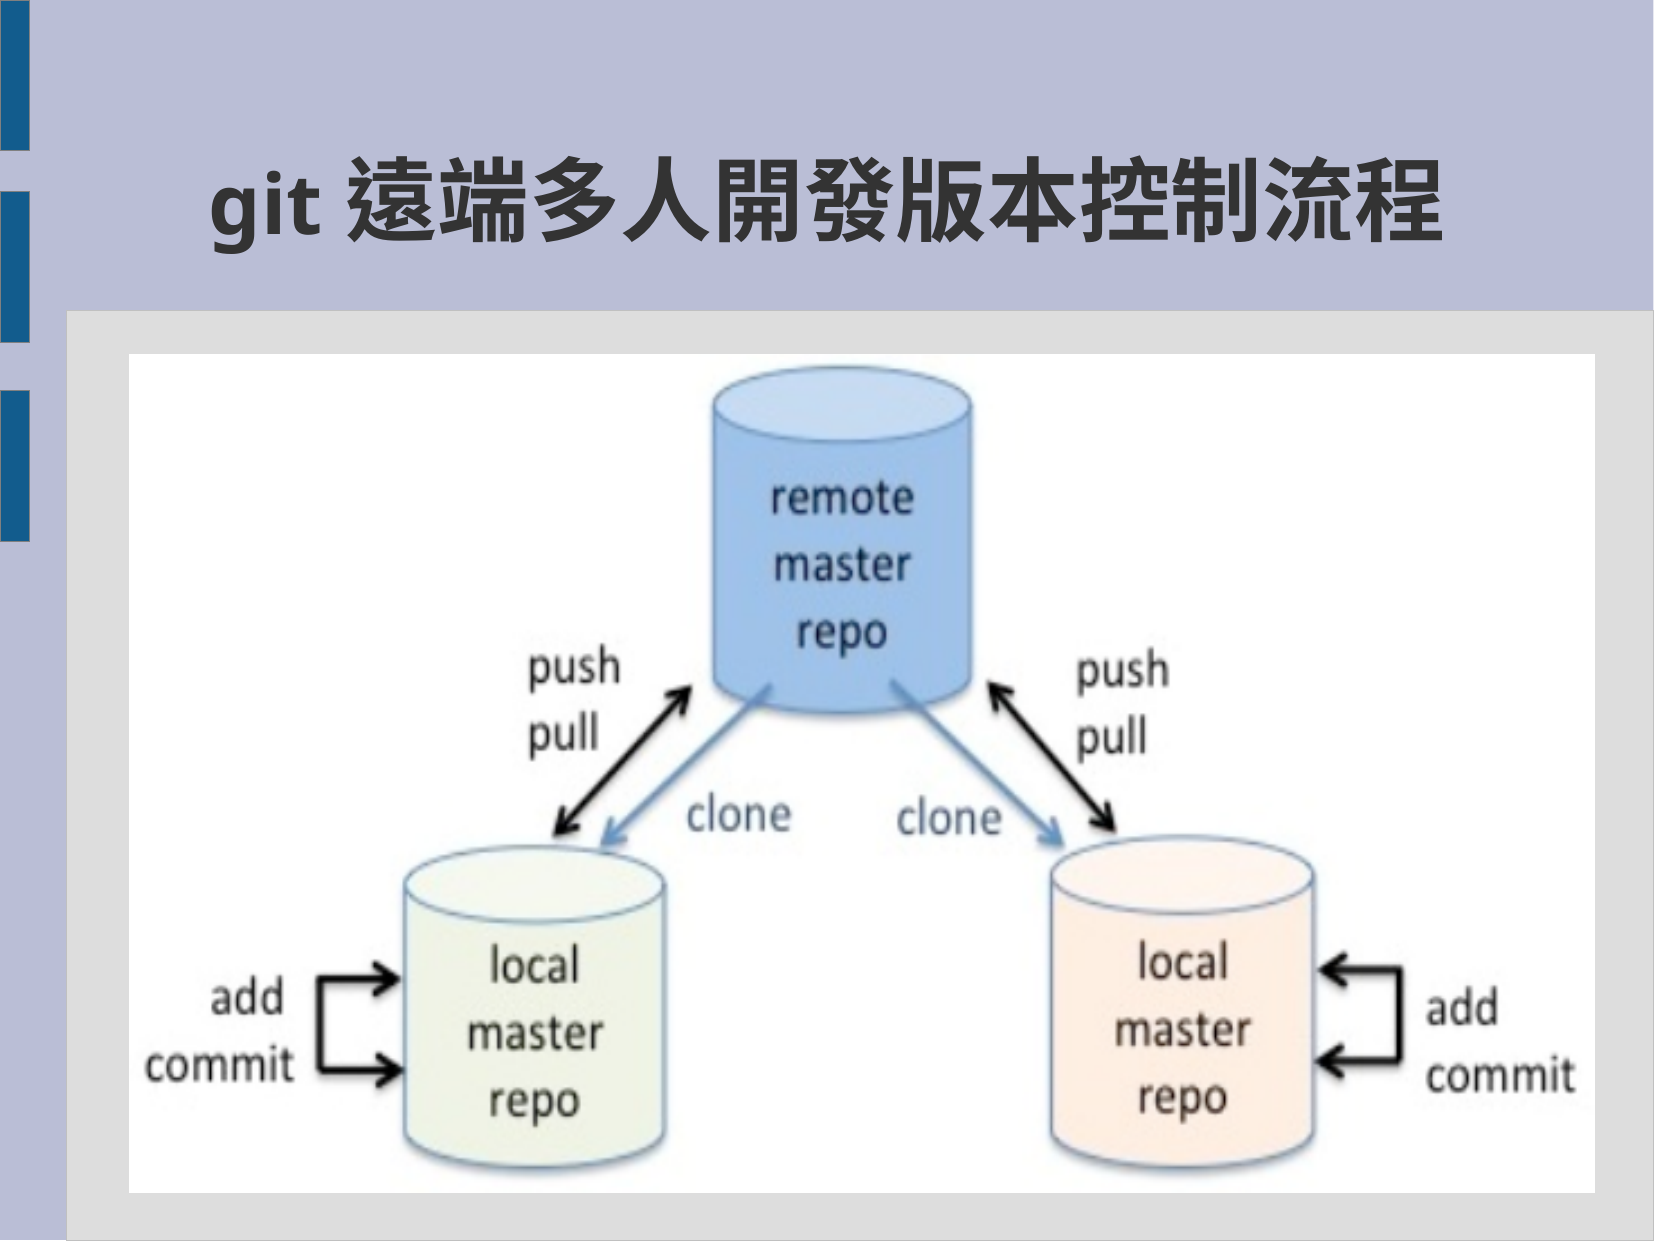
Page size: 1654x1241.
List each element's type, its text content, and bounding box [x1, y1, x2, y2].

picture [129, 354, 1595, 1193]
title git遠端多人開發版本控制流程 [121, 91, 1534, 299]
